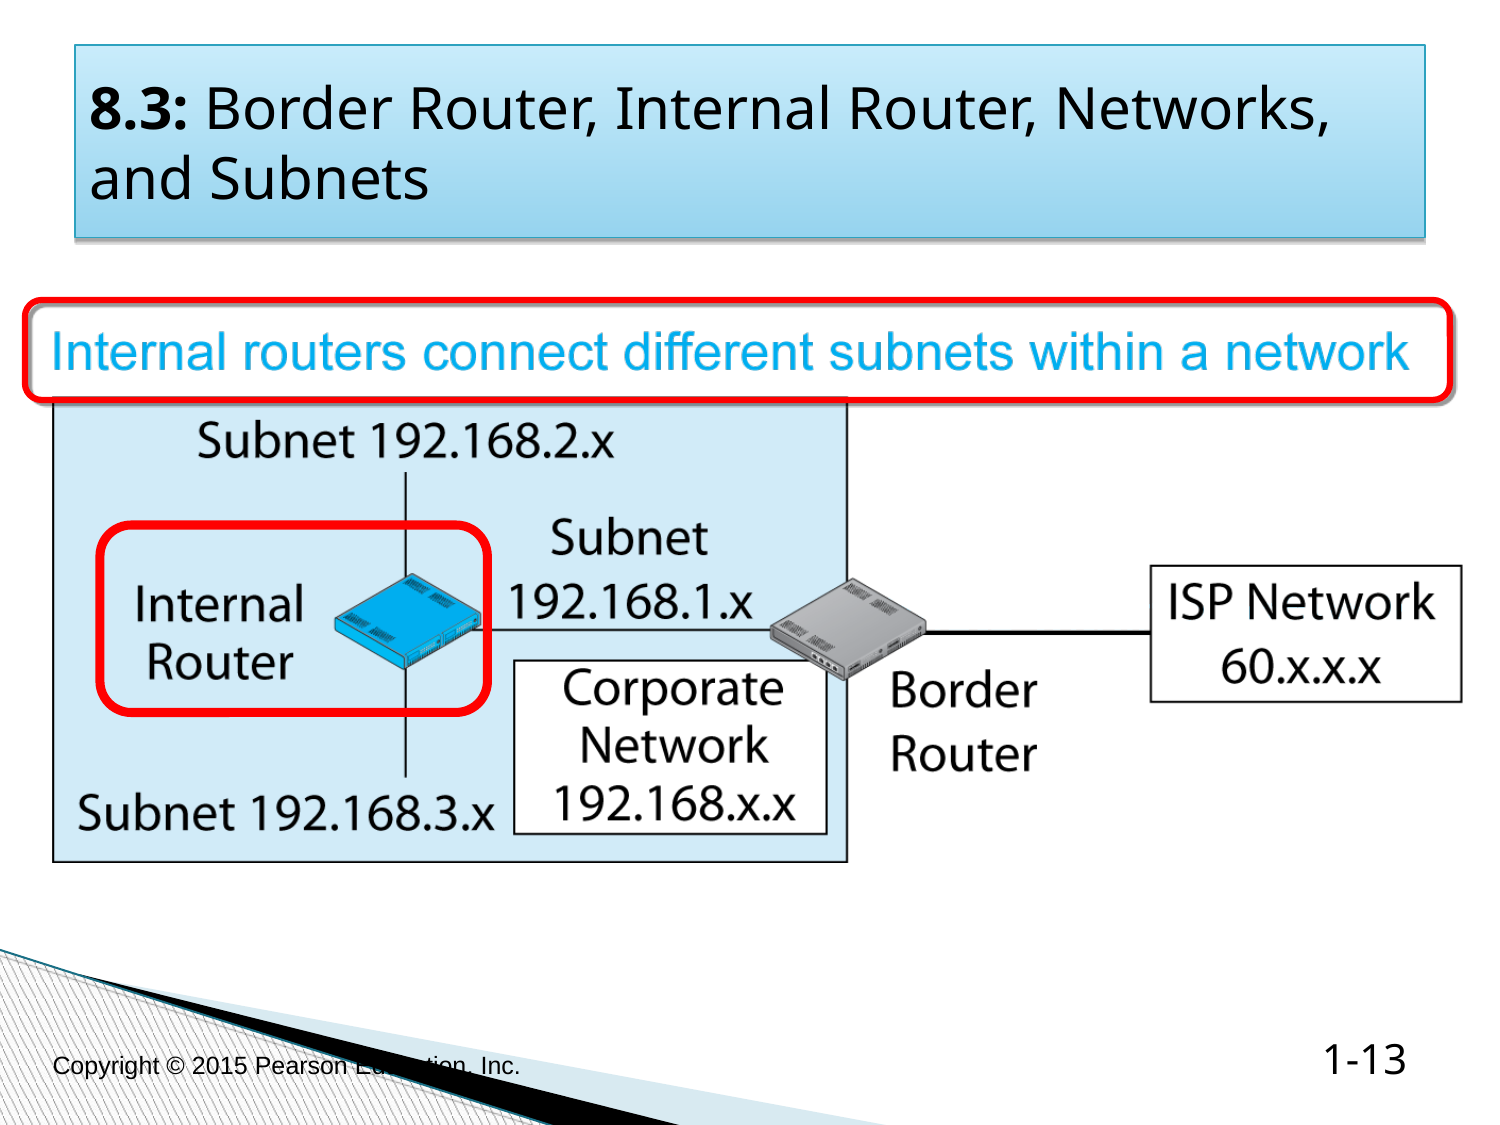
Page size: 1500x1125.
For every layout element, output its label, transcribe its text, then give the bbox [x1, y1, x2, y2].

slide_number 1-<number> [1287, 1037, 1423, 1098]
title 8.3: Border Router, Internal Router, Networks, and Subnets [75, 45, 1425, 238]
picture [0, 952, 543, 1125]
picture [50, 324, 1463, 863]
picture [50, 324, 1446, 396]
footer Copyright © 2015 Pearson Education, Inc. [37, 1040, 550, 1088]
